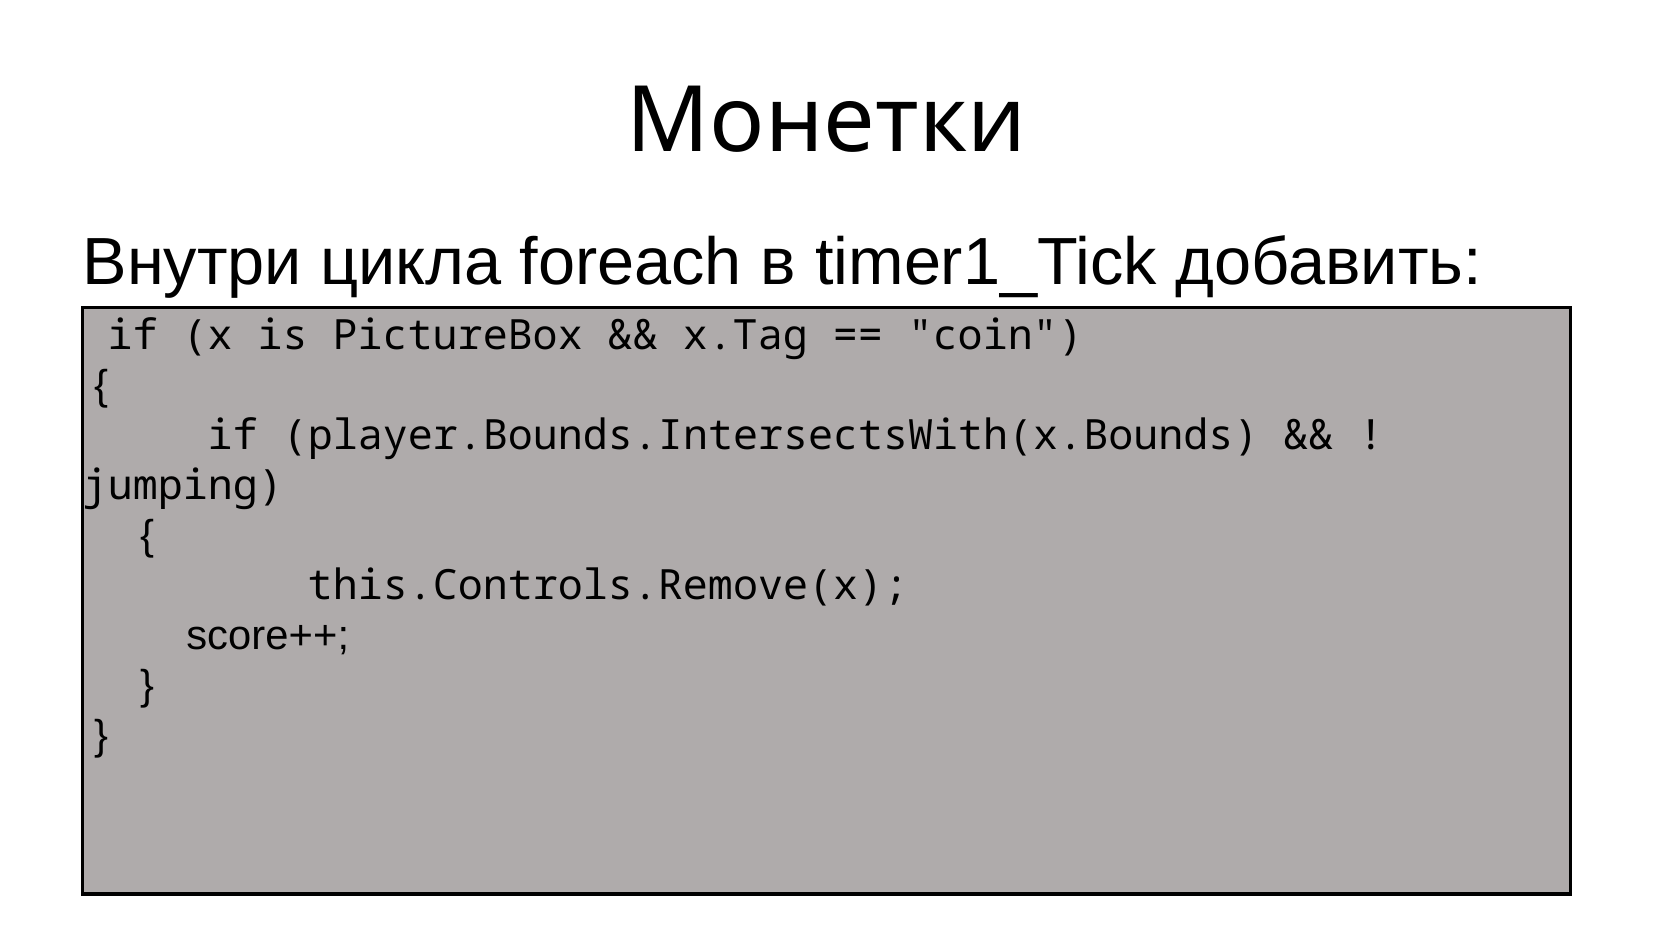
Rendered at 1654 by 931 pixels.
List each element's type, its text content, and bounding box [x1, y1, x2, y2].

text_box if (x is PictureBox && x.Tag == "coin") { if (player.Bounds.IntersectsWith(x.Bounds) && !jumping) { this.Controls.Remove(x); score++; } } [82, 307, 1571, 895]
list Внутри цикла foreach в timer1_Tick добавить: [82, 217, 1571, 306]
title Монетки [82, 37, 1571, 193]
